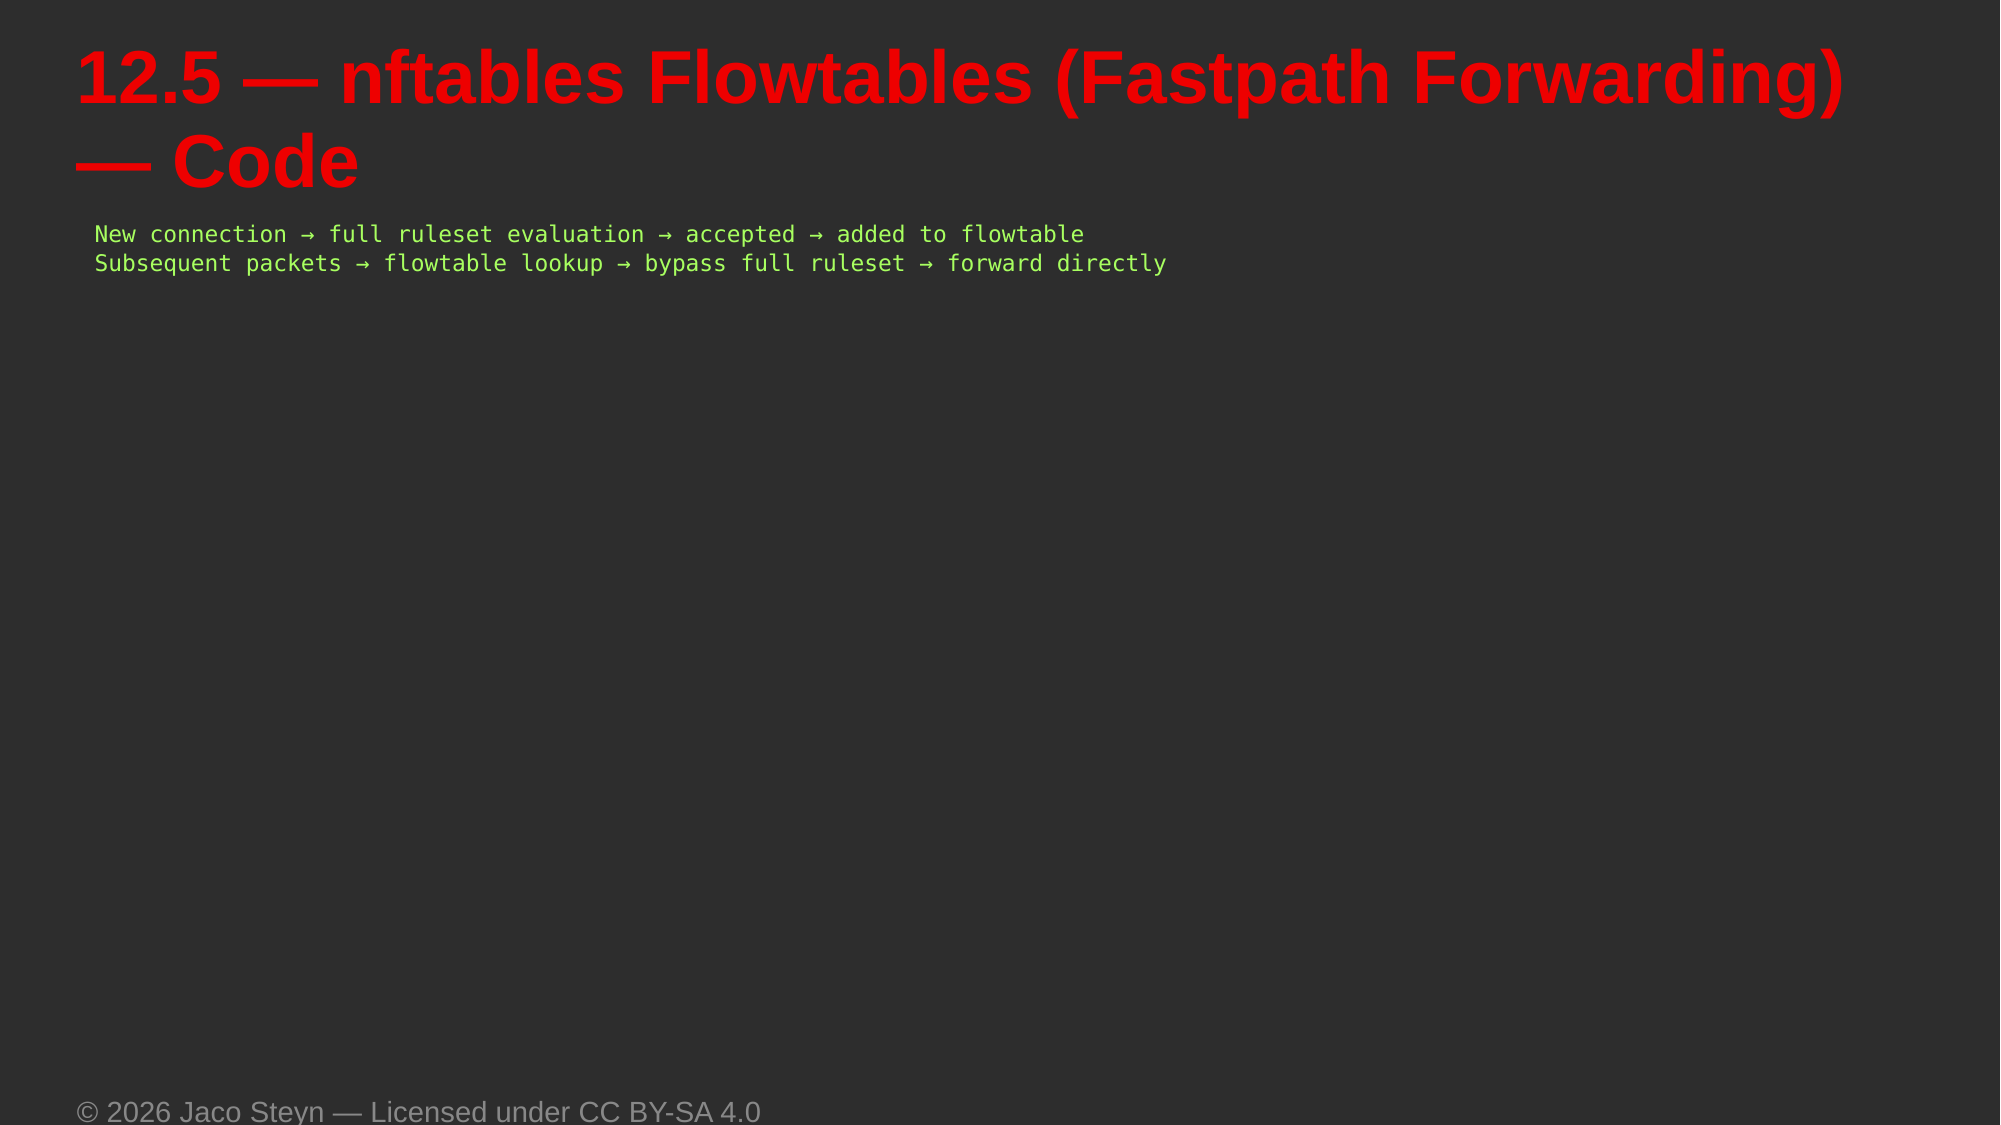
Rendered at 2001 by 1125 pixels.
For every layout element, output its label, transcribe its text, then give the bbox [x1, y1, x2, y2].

text_box 12.5 — nftables Flowtables (Fastpath Forwarding) — Code [59, 23, 1942, 178]
text_box New connection → full ruleset evaluation → accepted → added to flowtable Subsequent packets → flowtable lookup → bypass full ruleset → forward directly [59, 194, 1942, 1052]
text_box © 2026 Jaco Steyn — Licensed under CC BY-SA 4.0 [59, 1083, 1942, 1120]
